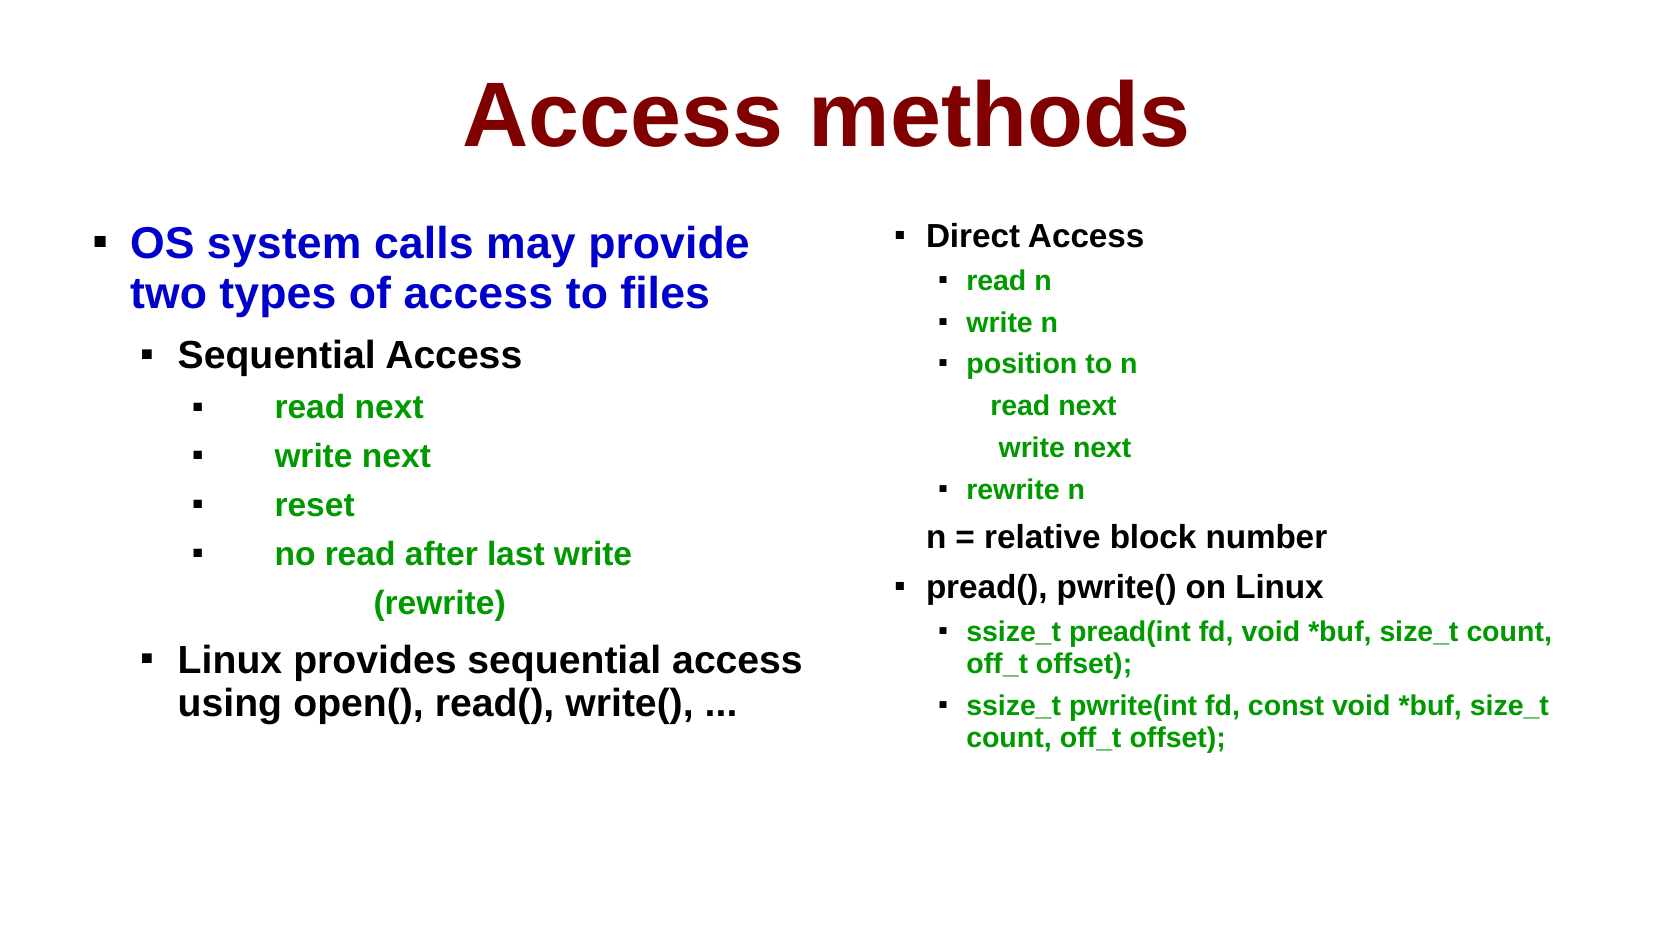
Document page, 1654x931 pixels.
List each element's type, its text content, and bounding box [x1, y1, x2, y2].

title Access methods [82, 37, 1571, 193]
list OS system calls may provide two types of access to files Sequential Access read next write next reset no read after last write (rewrite) Linux provides sequential access using open(), read(), write(), ... [82, 217, 809, 757]
list Direct Access read n write n position to n read next write next rewrite n n = relative block number pread(), pwrite() on Linux ssize_t pread(int fd, void *buf, size_t count, off_t offset); ssize_t pwrite(int fd, const void *buf, size_t count, off_t offset); [845, 217, 1572, 757]
